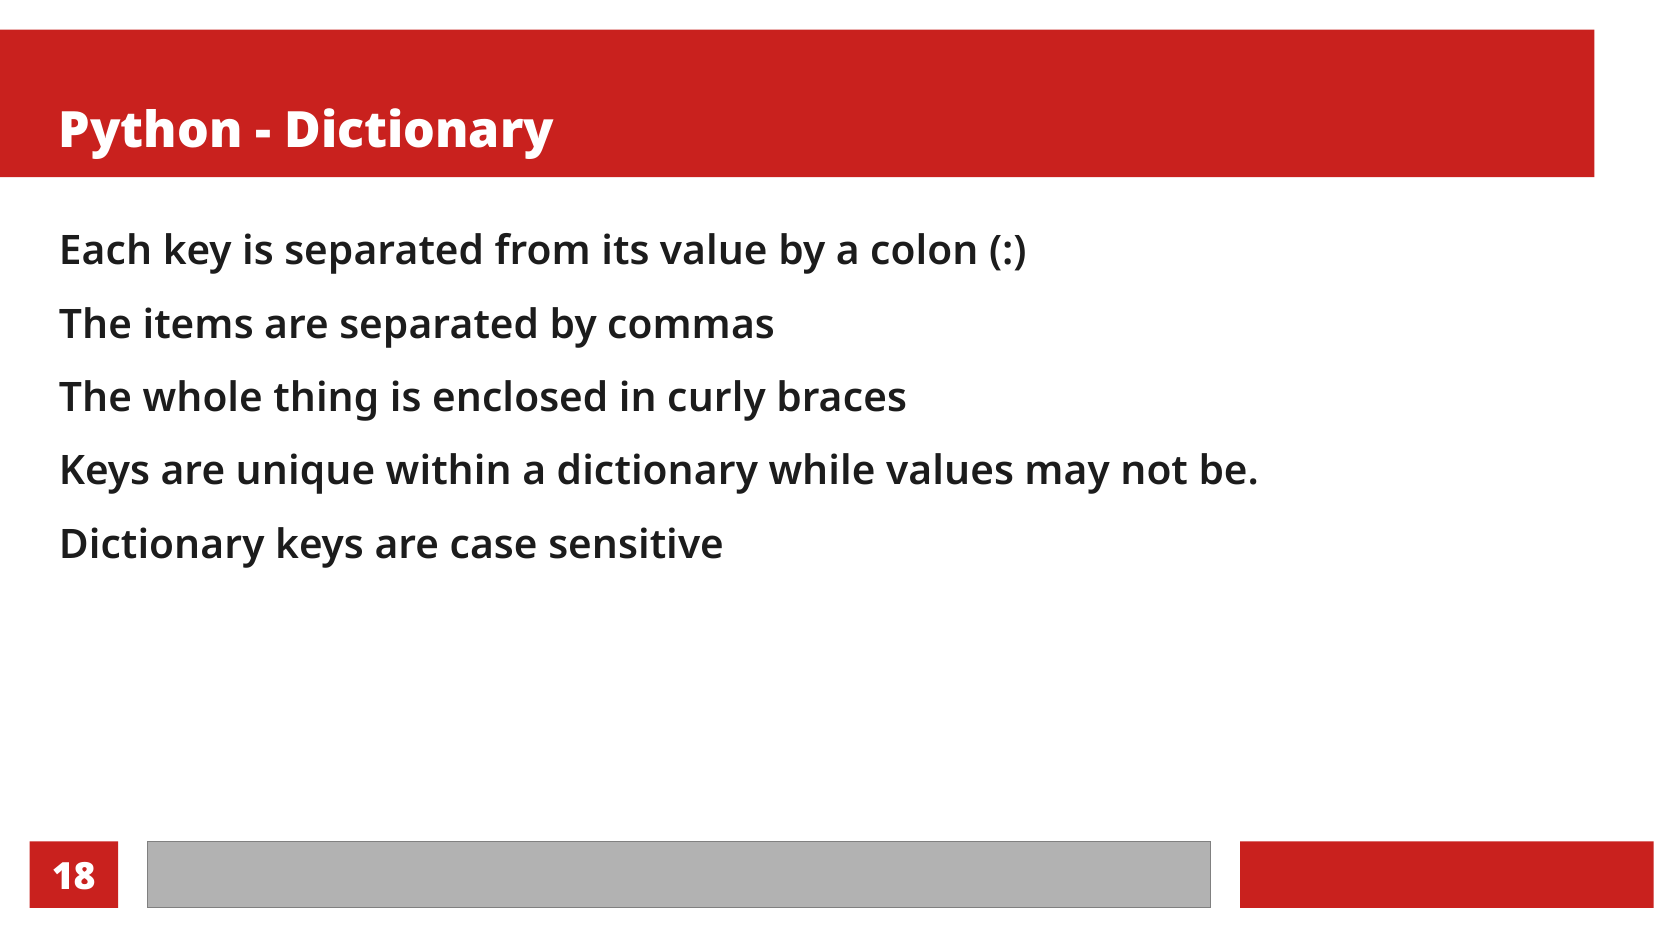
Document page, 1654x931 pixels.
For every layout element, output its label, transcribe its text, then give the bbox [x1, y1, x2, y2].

list Each key is separated from its value by a colon (:) The items are separated by commas The whole thing is enclosed in curly braces Keys are unique within a dictionary while values may not be. Dictionary keys are case sensitive [59, 221, 1565, 798]
title Python - Dictionary [59, 44, 1595, 163]
